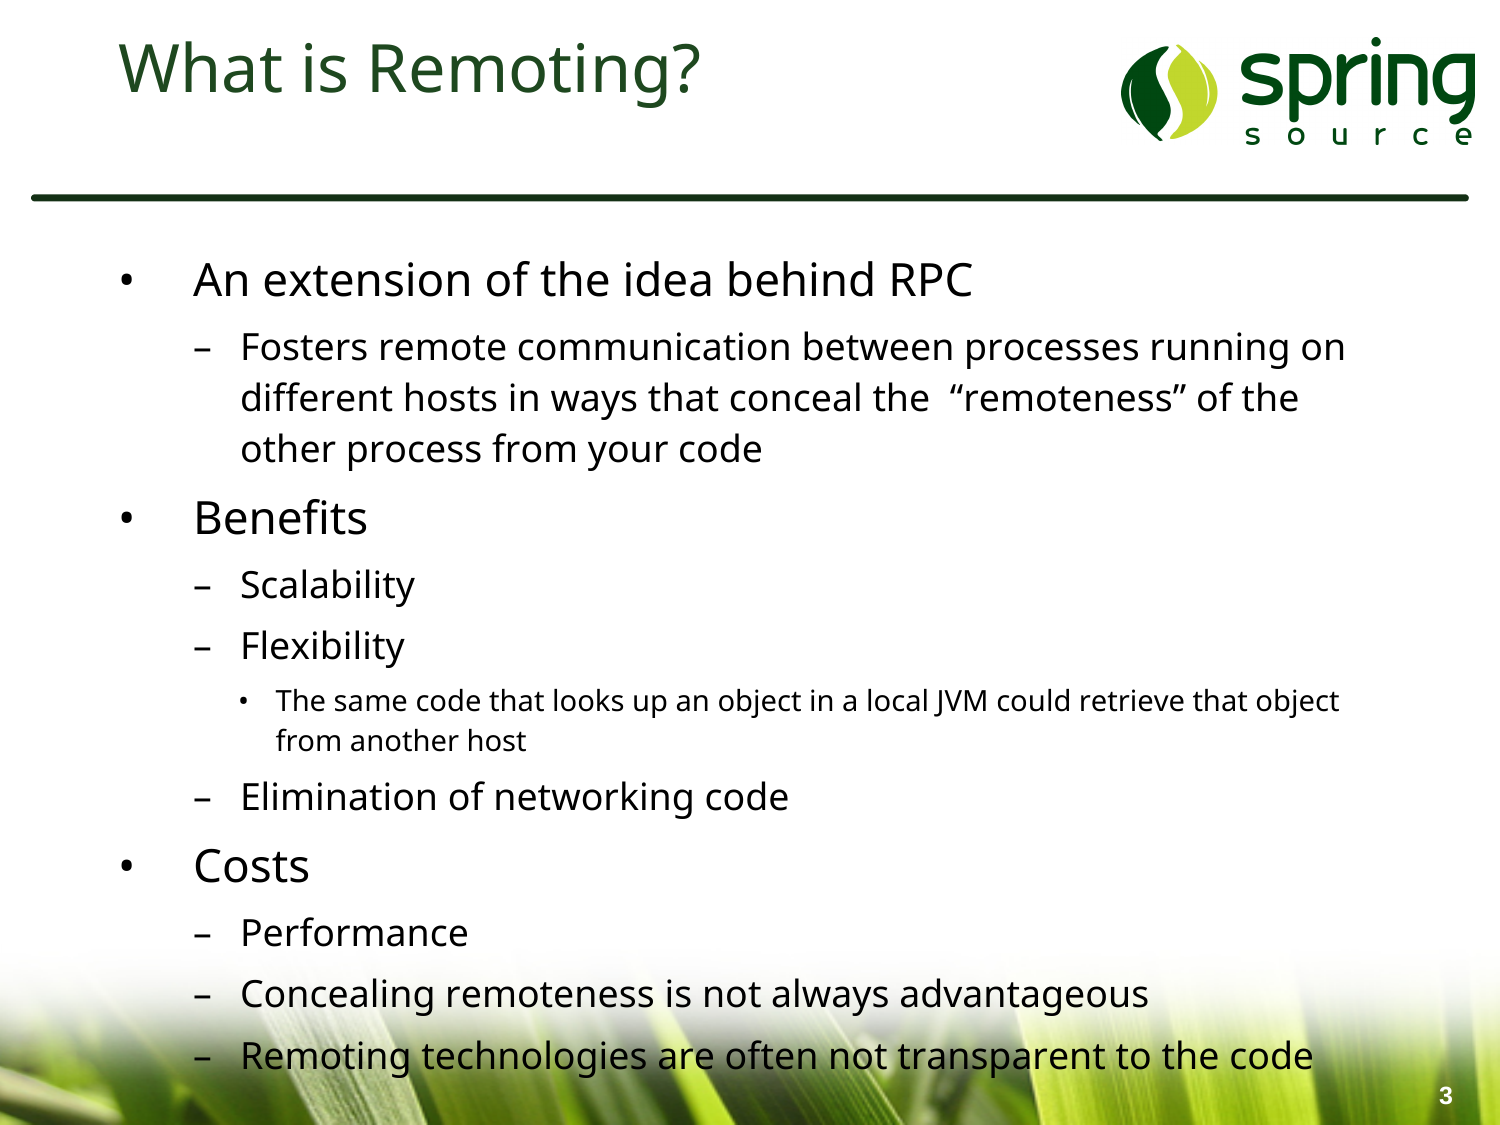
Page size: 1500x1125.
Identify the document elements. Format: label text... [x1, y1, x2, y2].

picture [931, 1059, 941, 1067]
title What is Remoting? [103, 13, 1136, 177]
picture [1016, 1059, 1026, 1067]
picture [1134, 1054, 1146, 1067]
picture [1136, 37, 1475, 145]
picture [1252, 1054, 1264, 1067]
picture [557, 1054, 569, 1067]
picture [0, 944, 1500, 1125]
list An extension of the idea behind RPC Fosters remote communication between processes running on different hosts in ways that conceal the “remoteness” of the other process from your code Benefits Scalability Flexibility The same code that looks up an object in a local JVM could retrieve that object from another host Elimination of networking code Costs Performance Concealing remoteness is not always advantageous Remoting technologies are often not transparent to the code [103, 239, 1394, 1054]
picture [525, 1054, 537, 1067]
picture [994, 1054, 1006, 1067]
picture [393, 1054, 405, 1067]
picture [1275, 1054, 1287, 1067]
picture [662, 1059, 672, 1067]
picture [580, 1054, 592, 1067]
picture [729, 1054, 741, 1067]
picture [856, 1054, 868, 1067]
picture [324, 1054, 336, 1067]
